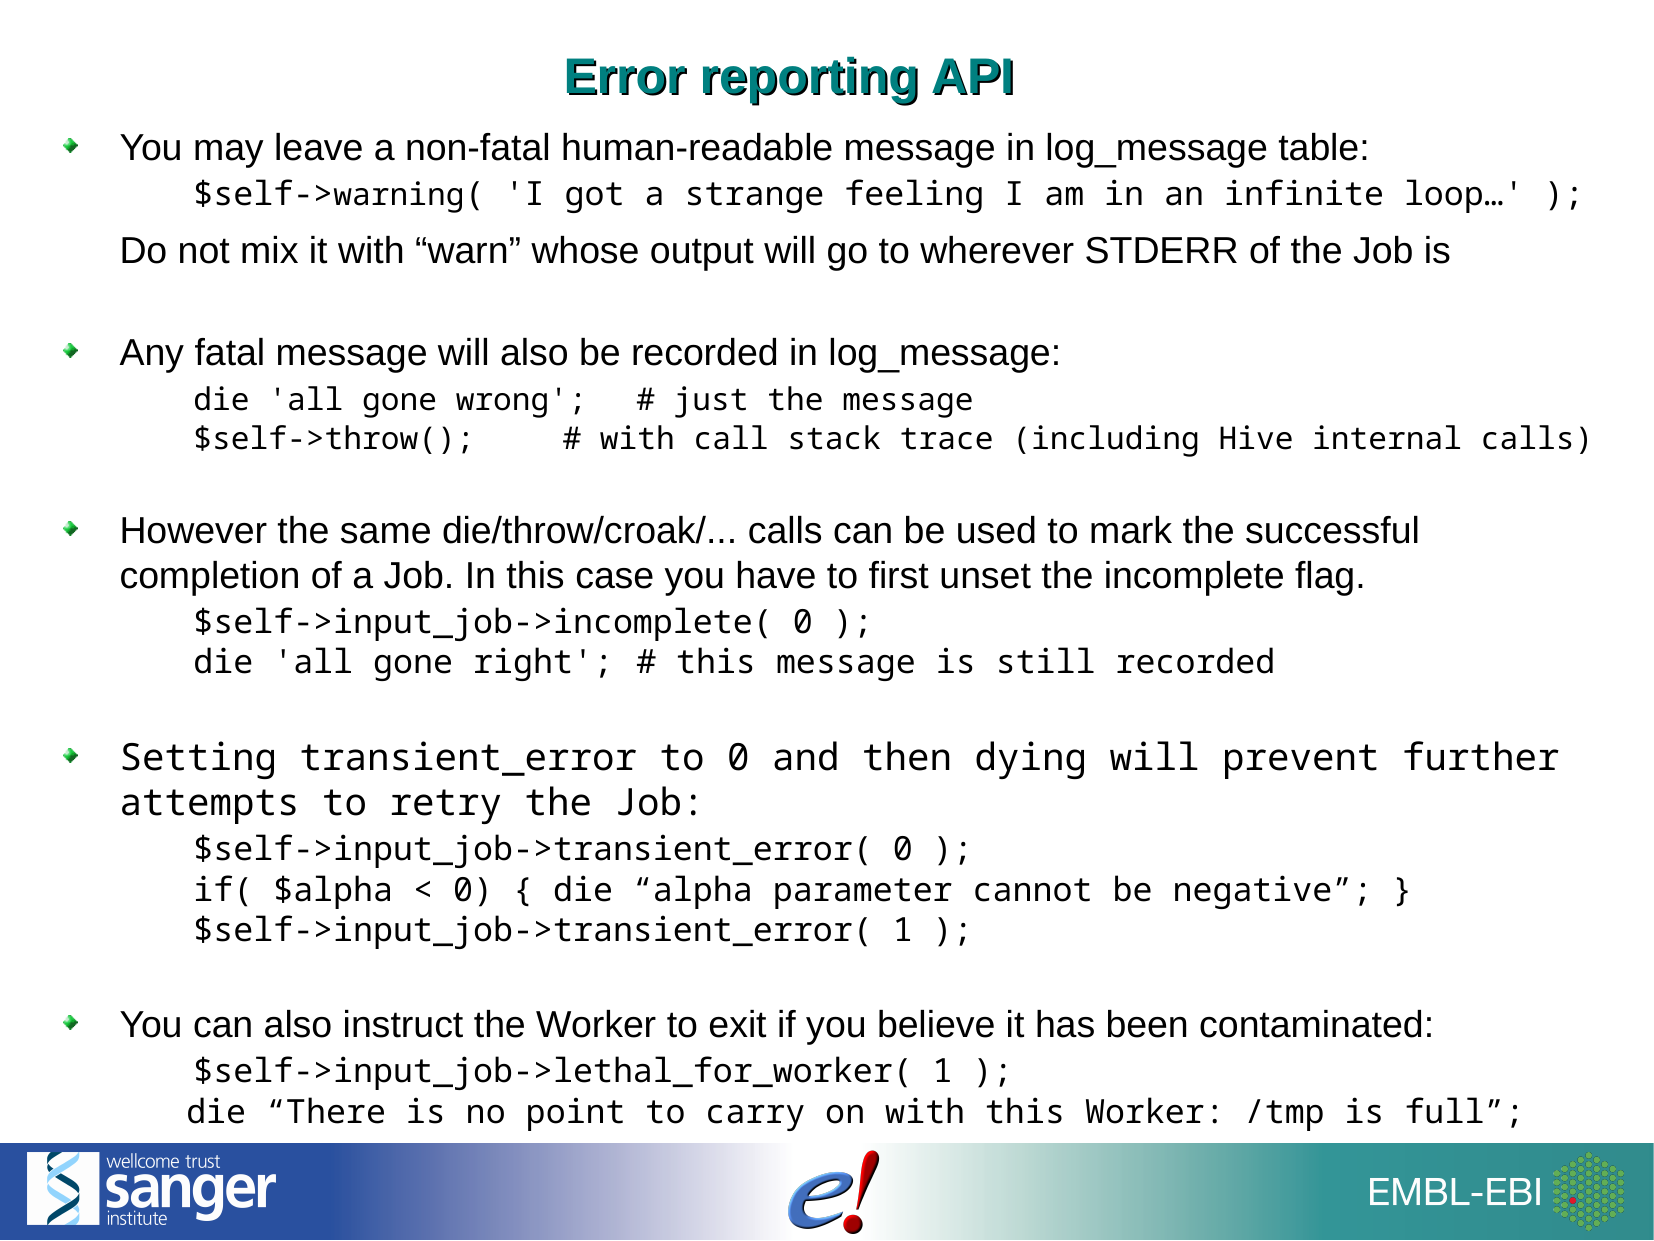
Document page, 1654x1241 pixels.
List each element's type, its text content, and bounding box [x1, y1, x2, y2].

picture [0, 1143, 1654, 1240]
list You may leave a non-fatal human-readable message in log_message table: $self->warning( 'I got a strange feeling I am in an infinite loop…' ); Do not mix it with “warn” whose output will go to wherever STDERR of the Job is Any fatal message will also be recorded in log_message: die 'all gone wrong'; # just the message $self->throw(); # with call stack trace (including Hive internal calls) However the same die/throw/croak/... calls can be used to mark the successful completion of a Job. In this case you have to first unset the incomplete flag. $self->input_job->incomplete( 0 ); die 'all gone right'; # this message is still recorded Setting transient_error to 0 and then dying will prevent further attempts to retry the Job: $self->input_job->transient_error( 0 ); if( $alpha < 0) { die “alpha parameter cannot be negative”; } $self->input_job->transient_error( 1 ); You can also instruct the Worker to exit if you believe it has been contaminated: $self->input_job->lethal_for_worker( 1 ); die “There is no point to carry on with this Worker: /tmp is full”; [29, 108, 1625, 1152]
title Error reporting API [413, 26, 1128, 108]
